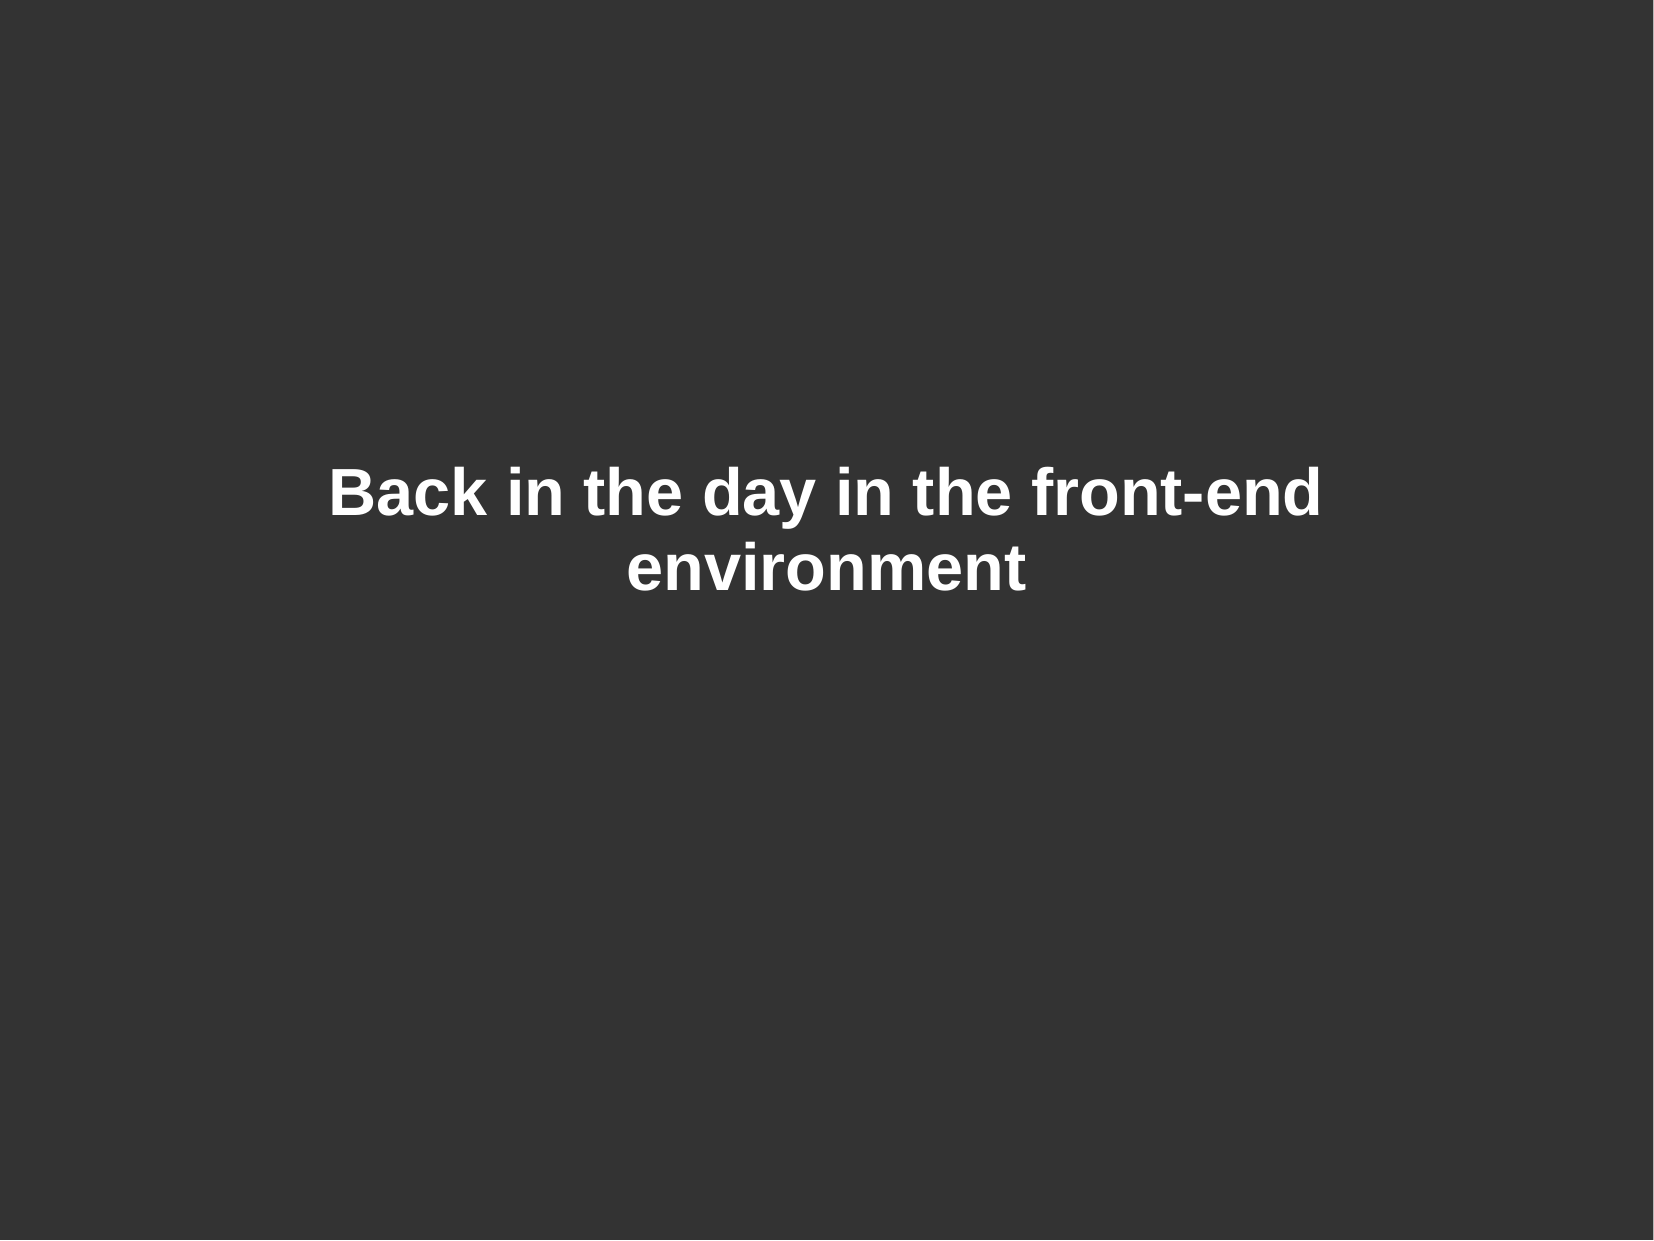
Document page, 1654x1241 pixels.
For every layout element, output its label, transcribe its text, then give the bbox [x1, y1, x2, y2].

subtitle Back in the day in the front-end environment [82, 49, 1571, 1010]
